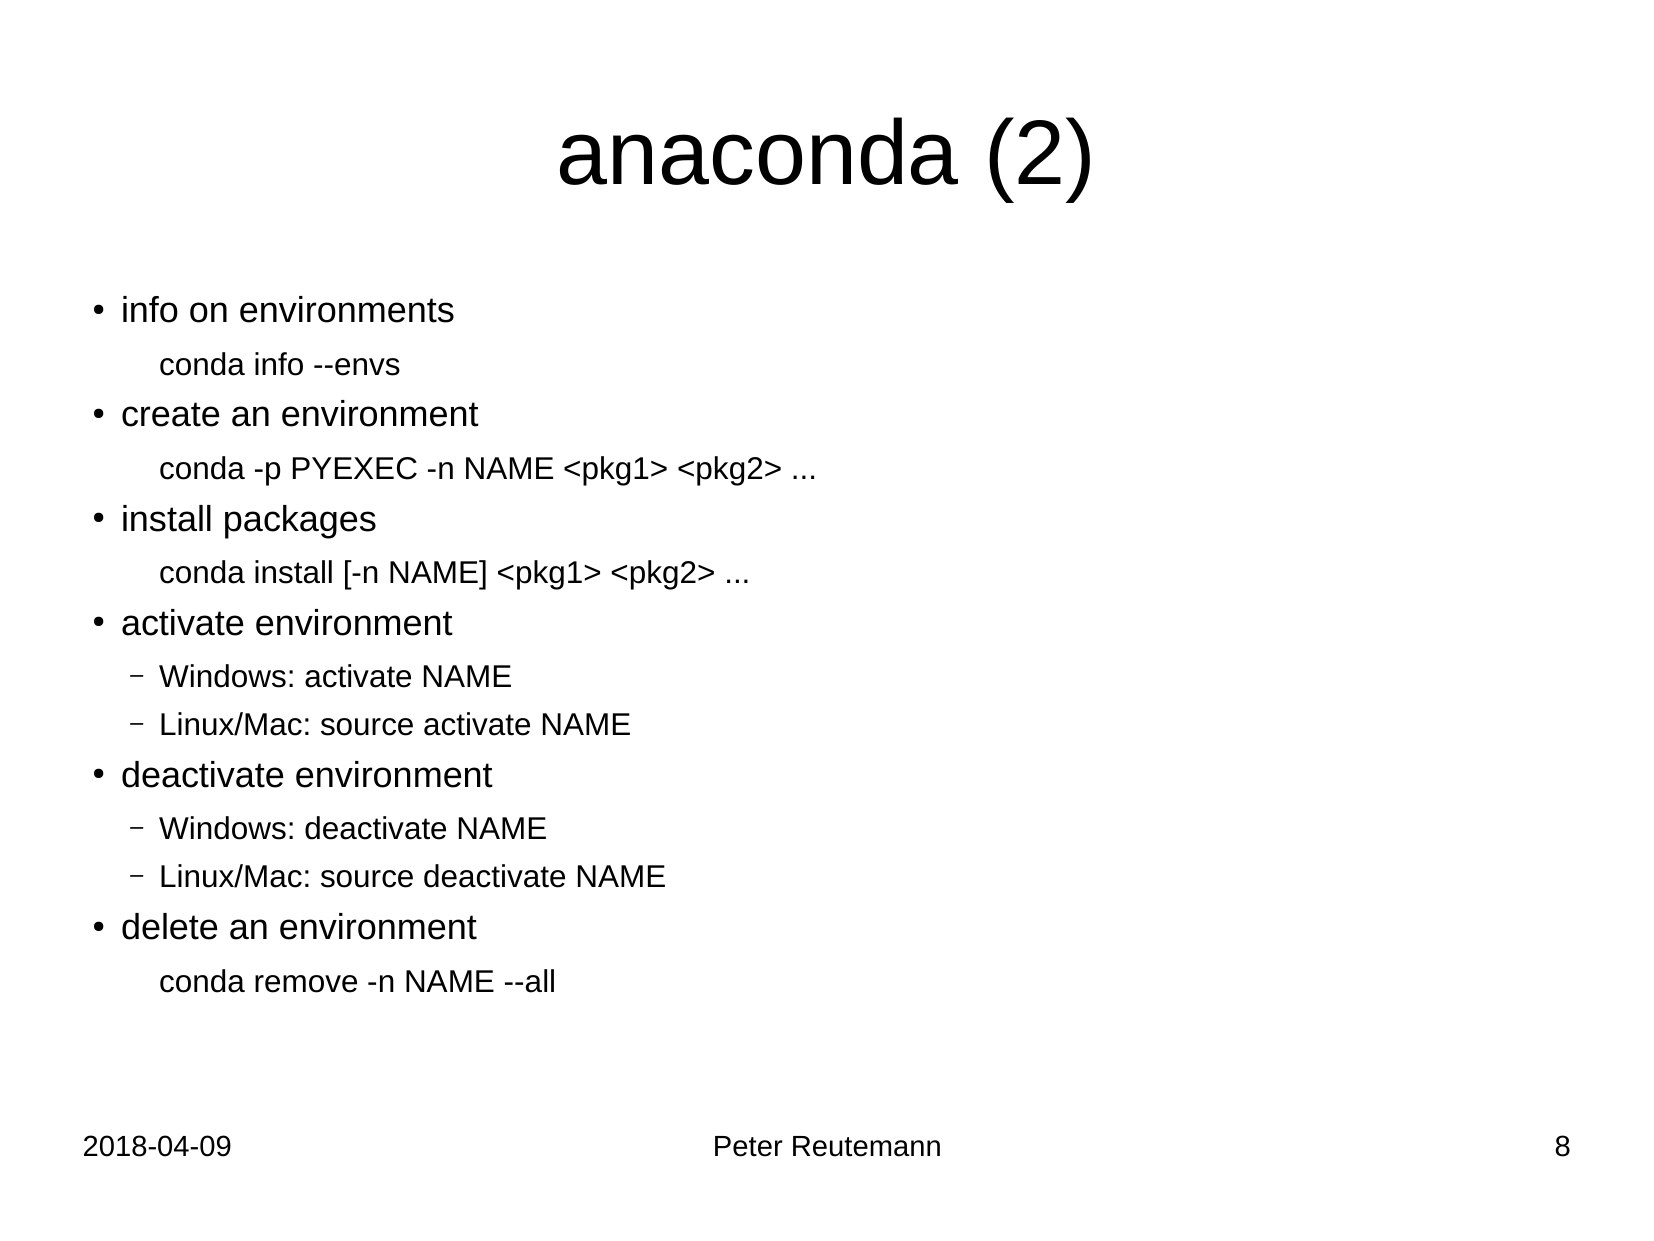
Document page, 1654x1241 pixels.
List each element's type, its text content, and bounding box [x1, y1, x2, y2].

list info on environments conda info --envs create an environment conda -p PYEXEC -n NAME <pkg1> <pkg2> ... install packages conda install [-n NAME] <pkg1> <pkg2> ... activate environment Windows: activate NAME Linux/Mac: source activate NAME deactivate environment Windows: deactivate NAME Linux/Mac: source deactivate NAME delete an environment conda remove -n NAME --all [82, 290, 1538, 1010]
title anaconda (2) [82, 49, 1571, 257]
